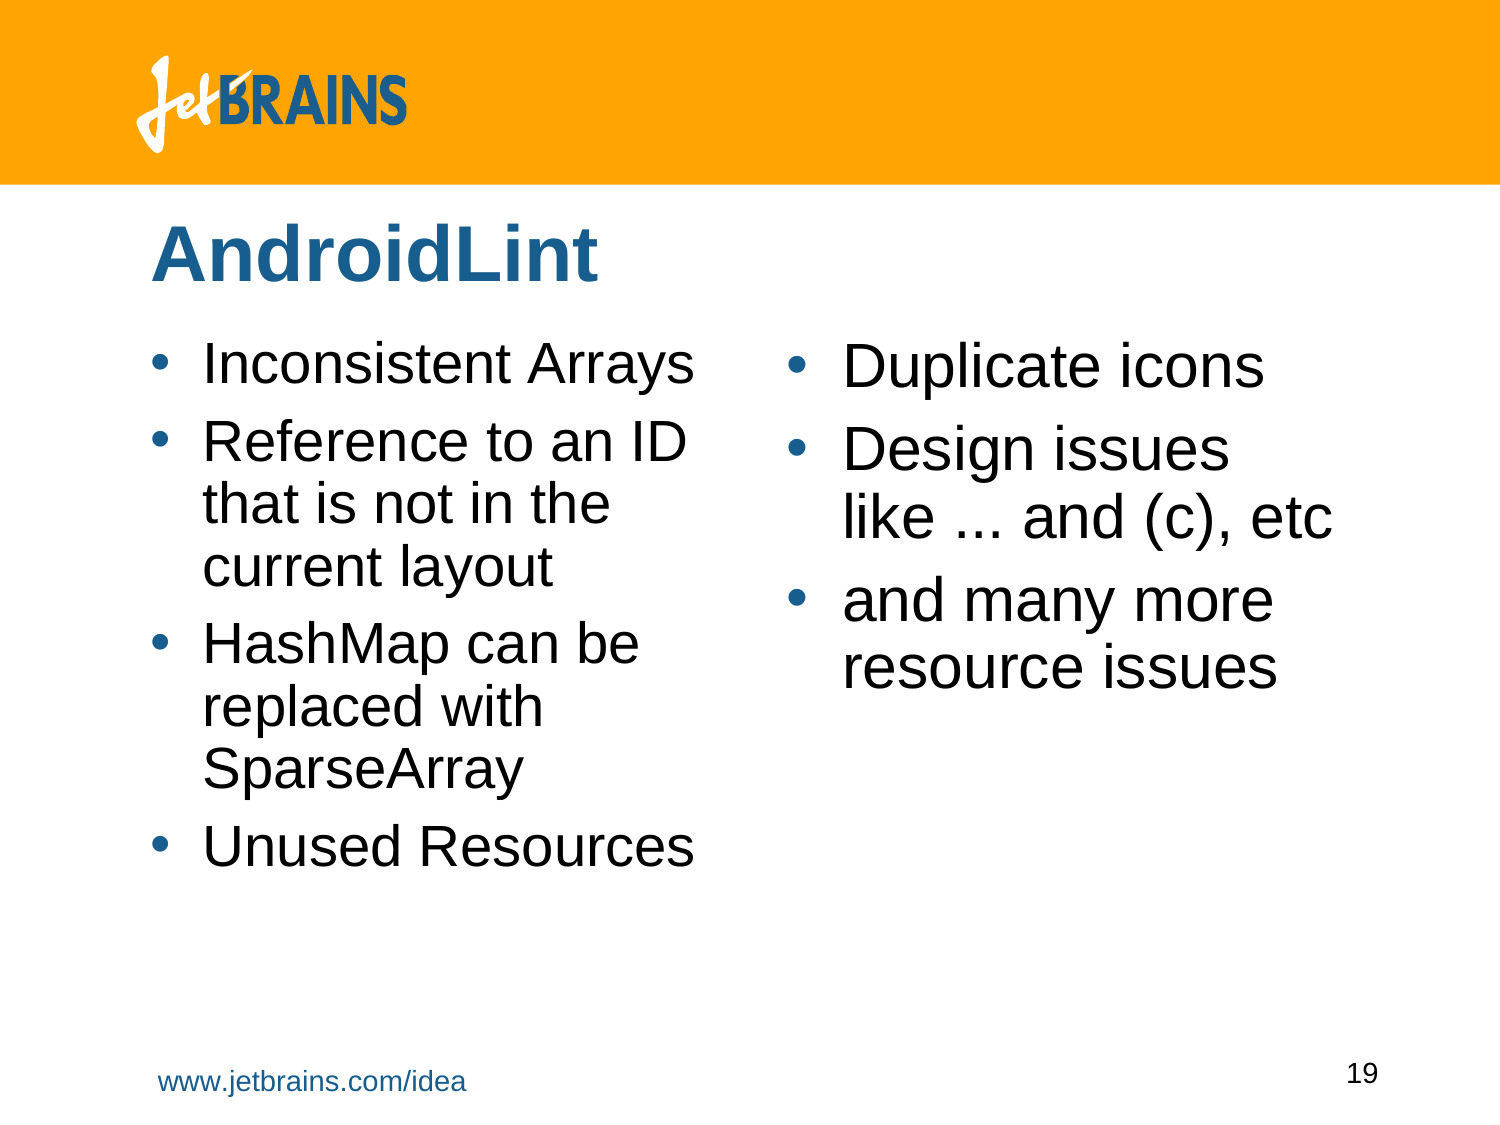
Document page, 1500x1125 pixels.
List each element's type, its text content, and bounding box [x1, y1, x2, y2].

list Inconsistent Arrays Reference to an ID that is not in the current layout HashMap can be replaced with SparseArray Unused Resources [135, 326, 741, 979]
list Duplicate icons Design issues like ... and (c), etc and many more resource issues [771, 326, 1377, 979]
title AndroidLint [135, 194, 1377, 305]
